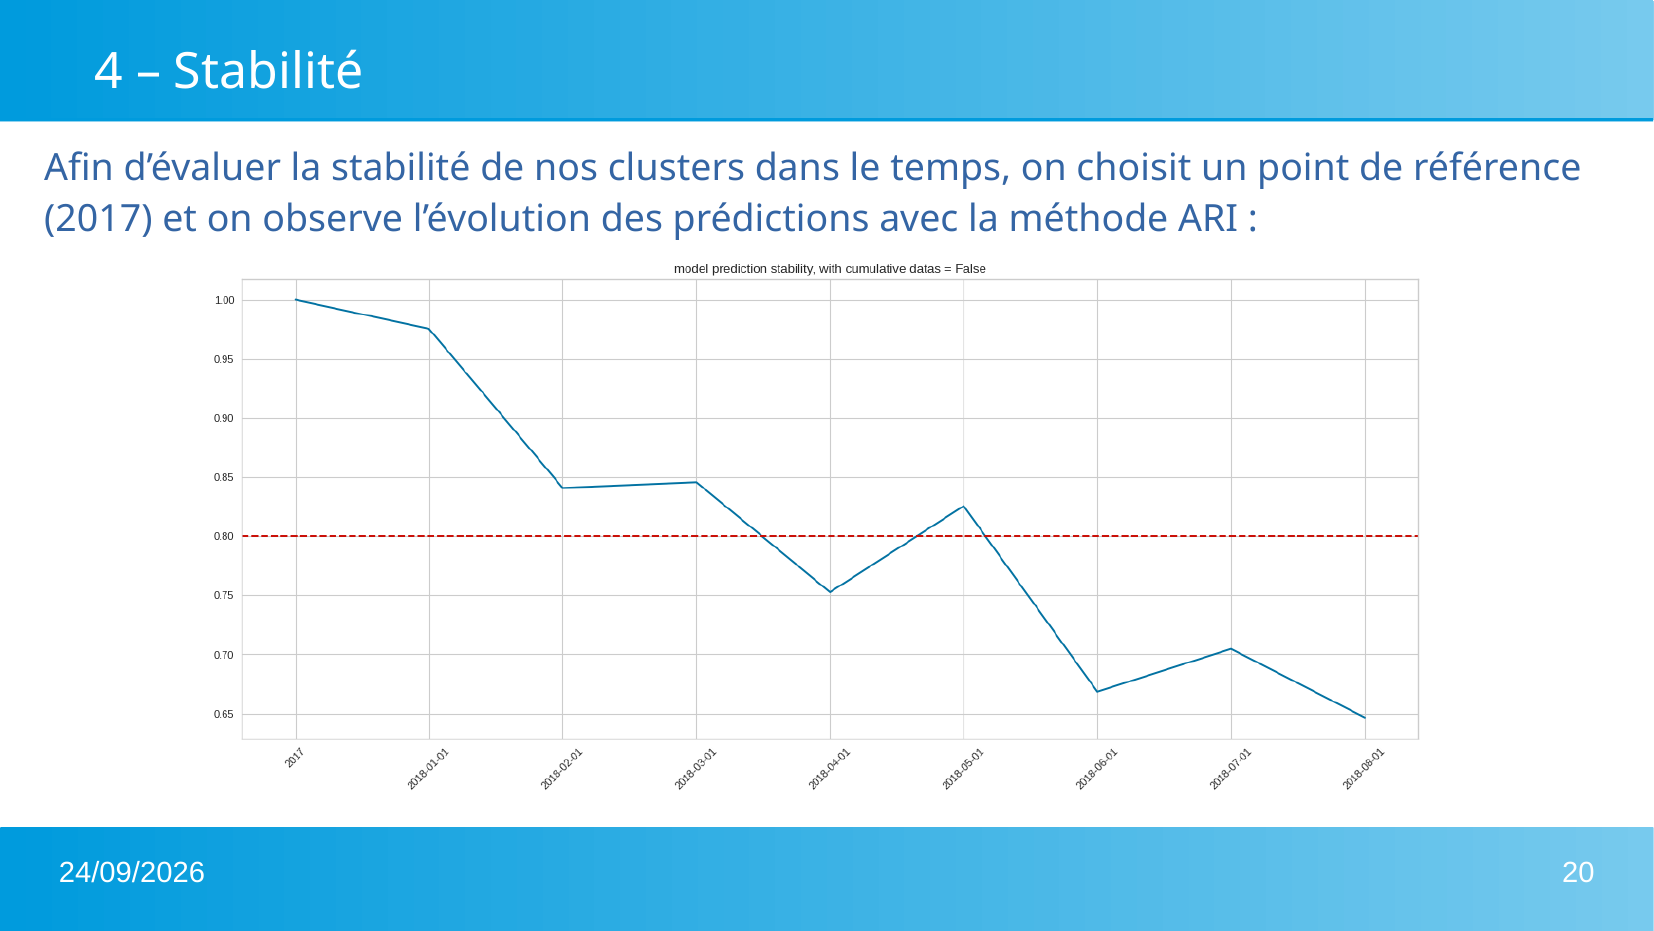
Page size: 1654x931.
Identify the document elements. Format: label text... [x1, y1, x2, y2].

picture [206, 256, 1425, 798]
title 4 – Stabilité [59, 29, 1595, 108]
text_box Afin d’évaluer la stabilité de nos clusters dans le temps, on choisit un point de référence (2017) et on observe l’évolution des prédictions avec la méthode ARI : [29, 132, 1625, 798]
